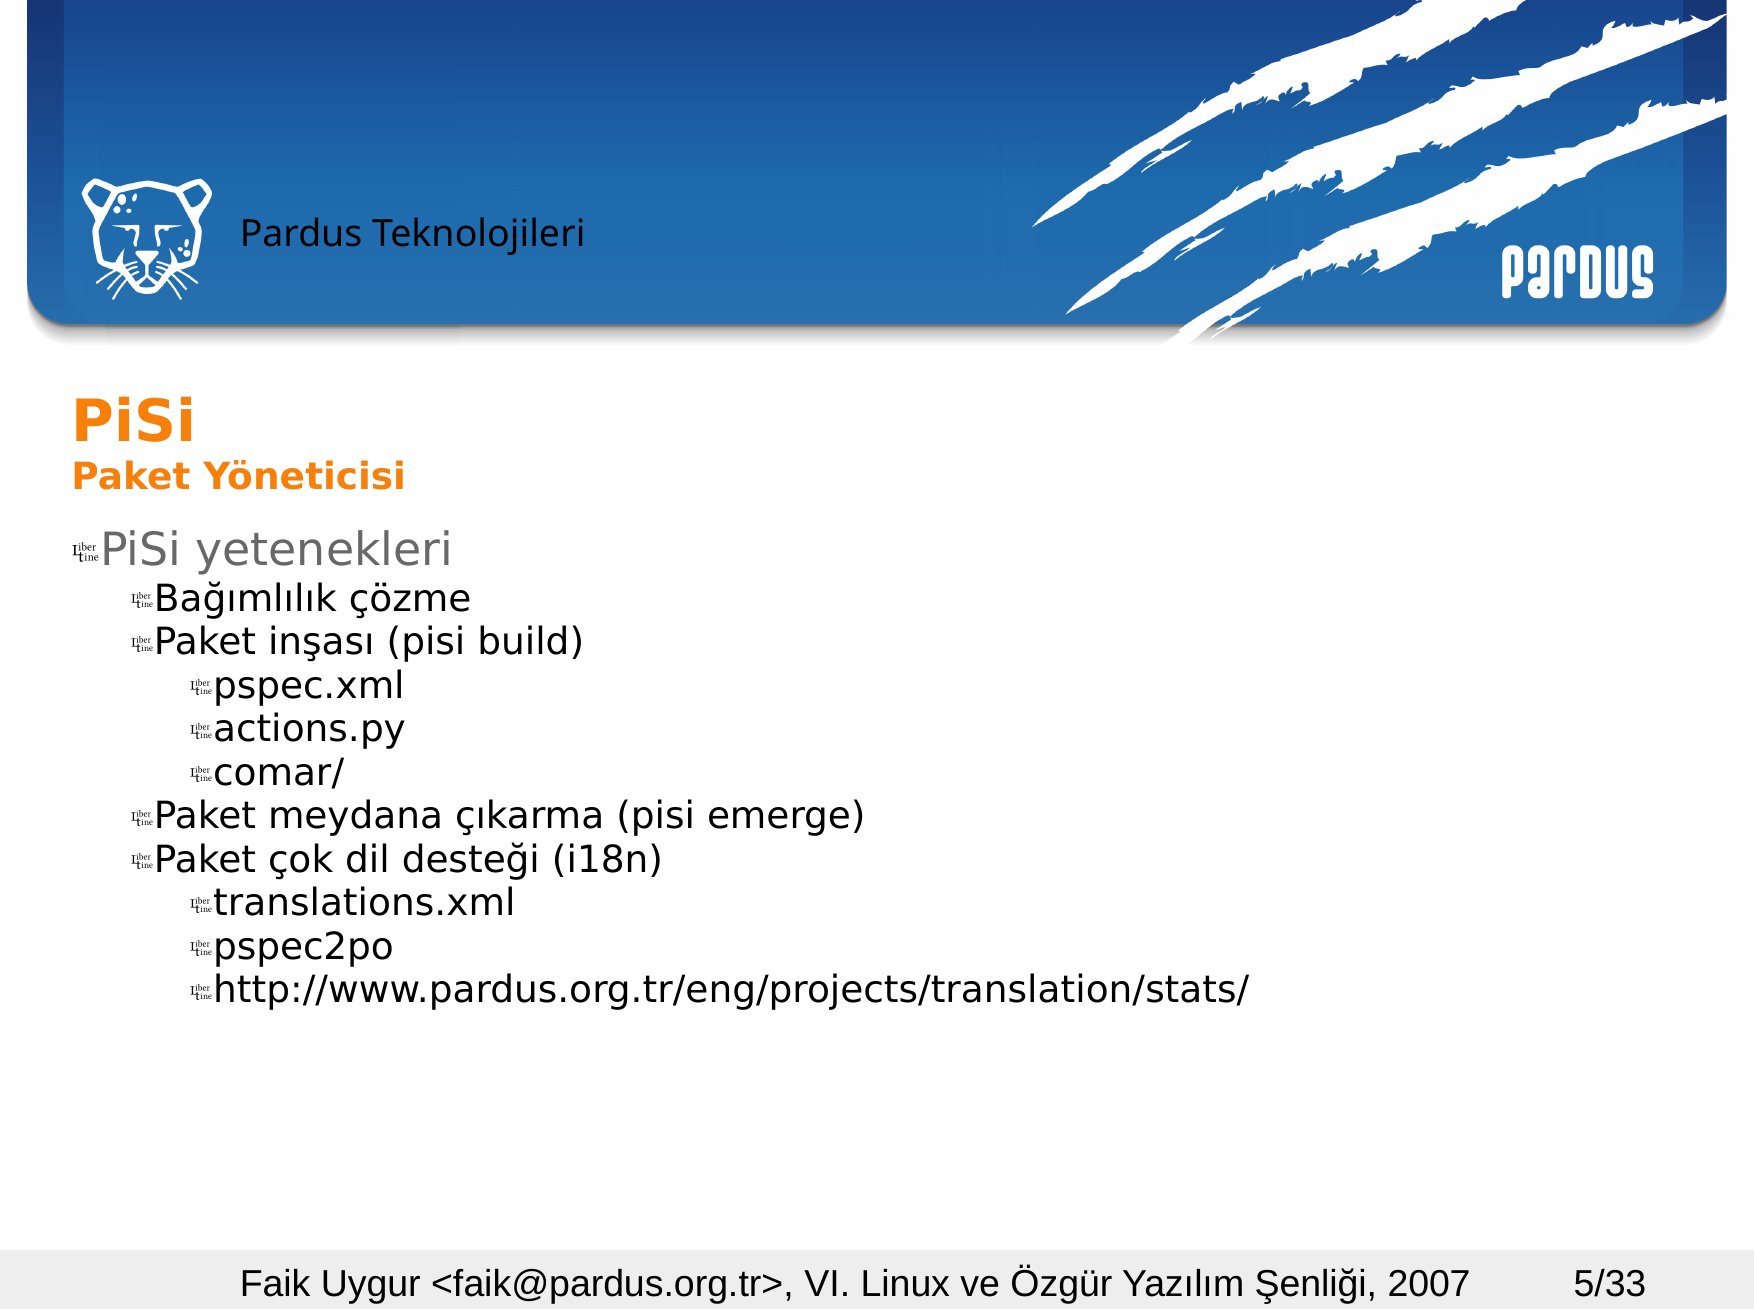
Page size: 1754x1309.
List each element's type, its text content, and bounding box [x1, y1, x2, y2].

text_box PiSi Paket Yöneticisi PiSi yetenekleri Bağımlılık çözme Paket inşası (pisi build) pspec.xml actions.py comar/ Paket meydana çıkarma (pisi emerge) Paket çok dil desteği (i18n) translations.xml pspec2po http://www.pardus.org.tr/eng/projects/translation/stats/ [56, 380, 1680, 1020]
picture [0, 0, 1753, 355]
